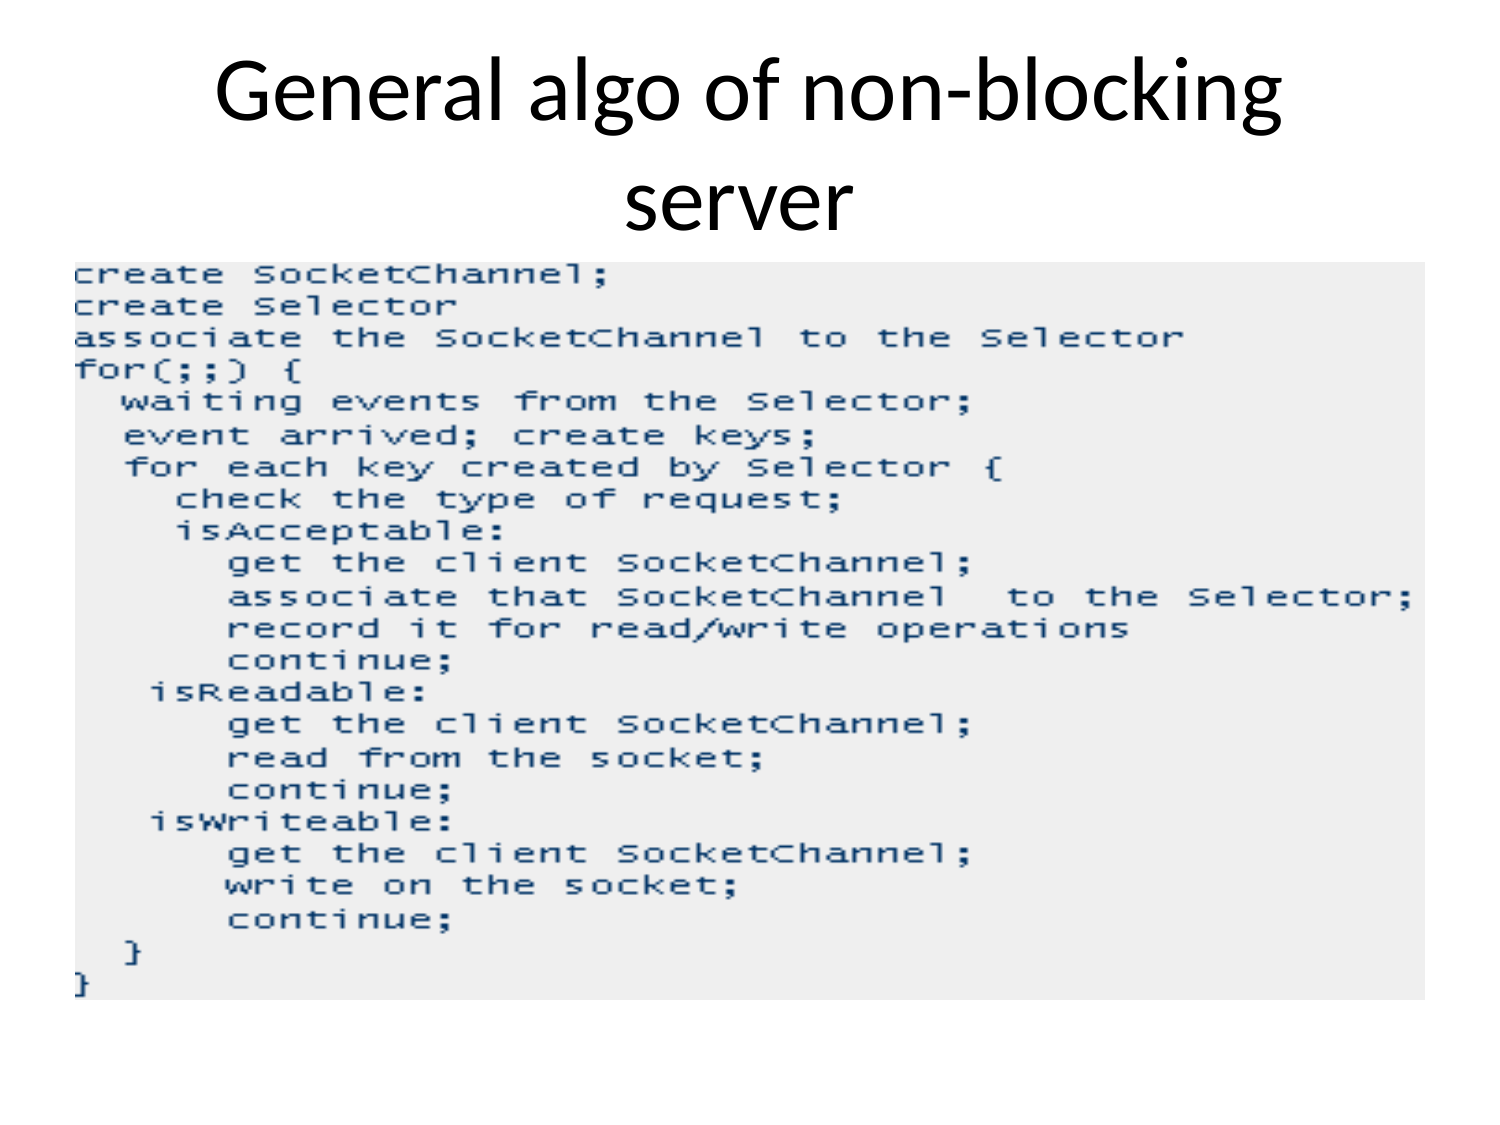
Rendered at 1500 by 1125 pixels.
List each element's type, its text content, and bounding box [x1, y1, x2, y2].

text_box General algo of non-blocking server [75, 45, 1425, 233]
picture [75, 262, 1425, 1000]
